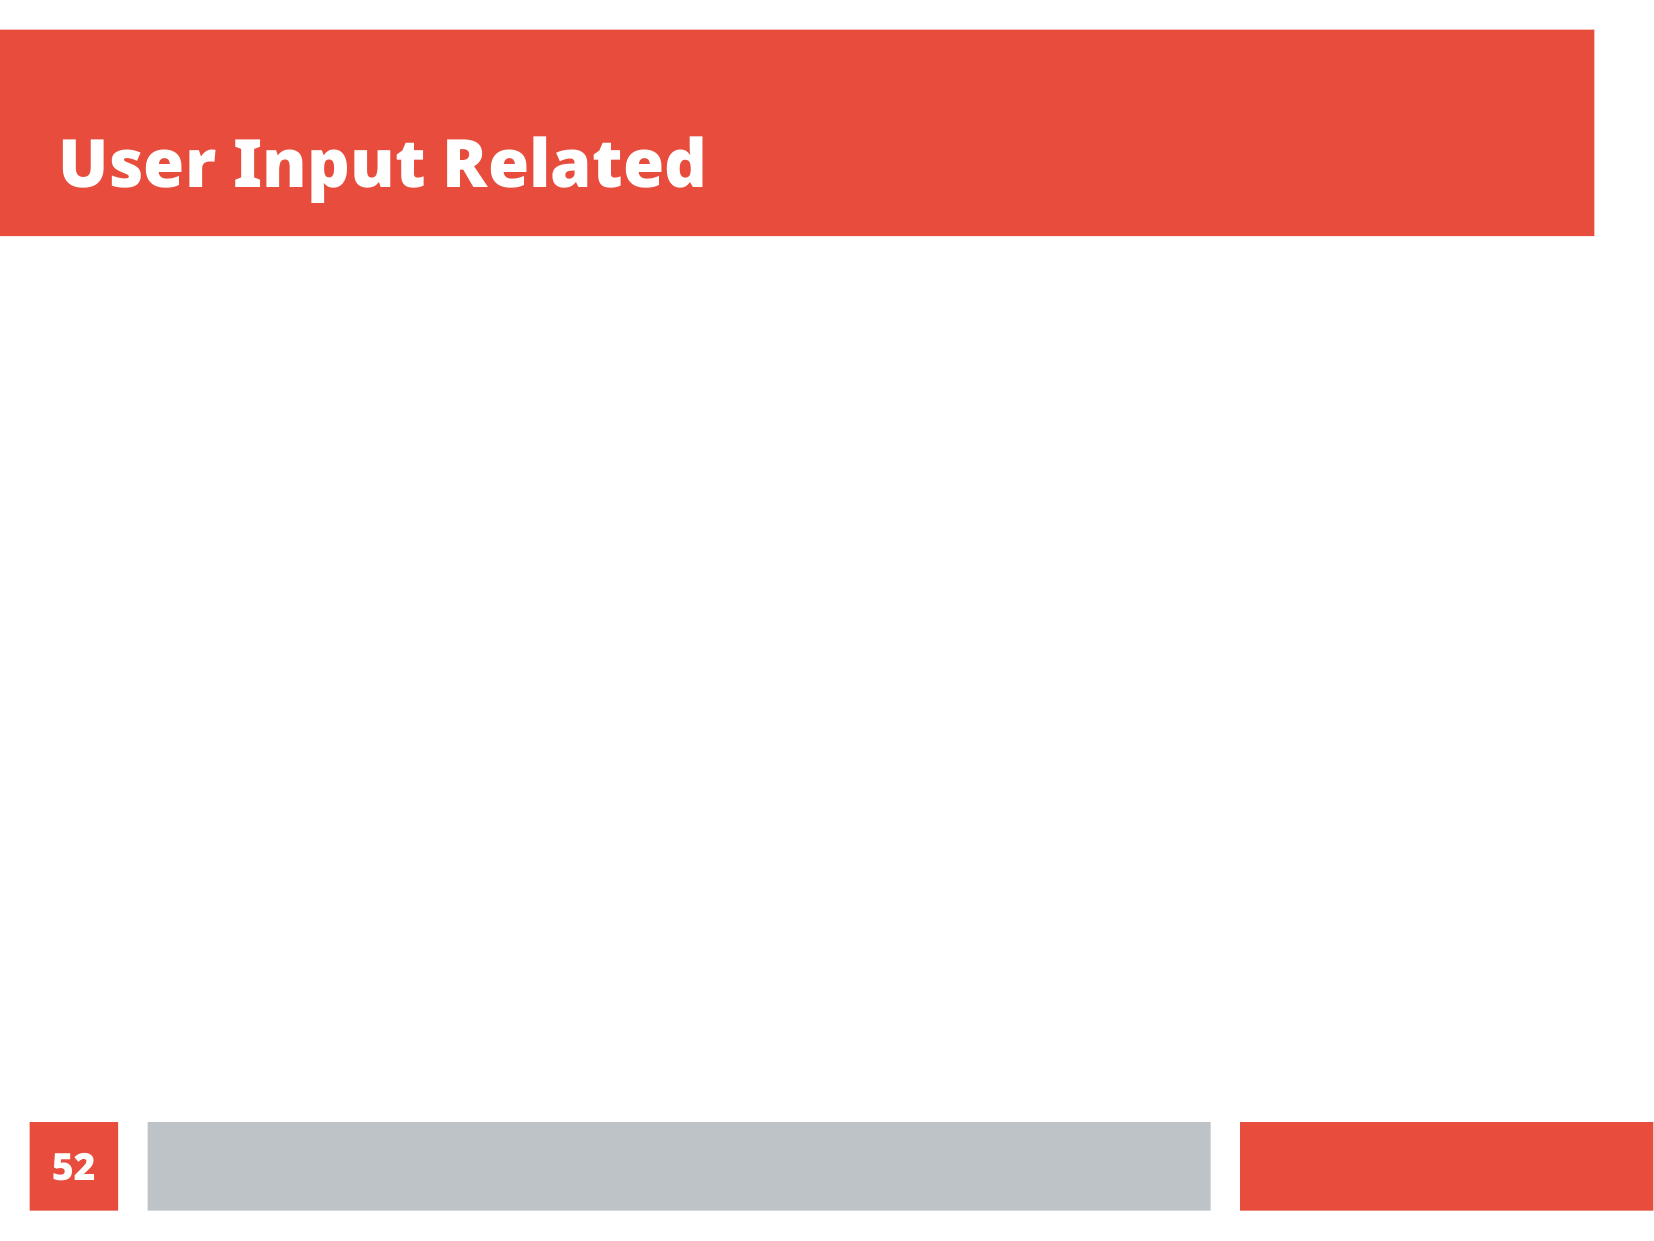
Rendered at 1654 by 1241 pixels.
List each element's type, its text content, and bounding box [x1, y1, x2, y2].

title User Input Related [59, 59, 1595, 207]
